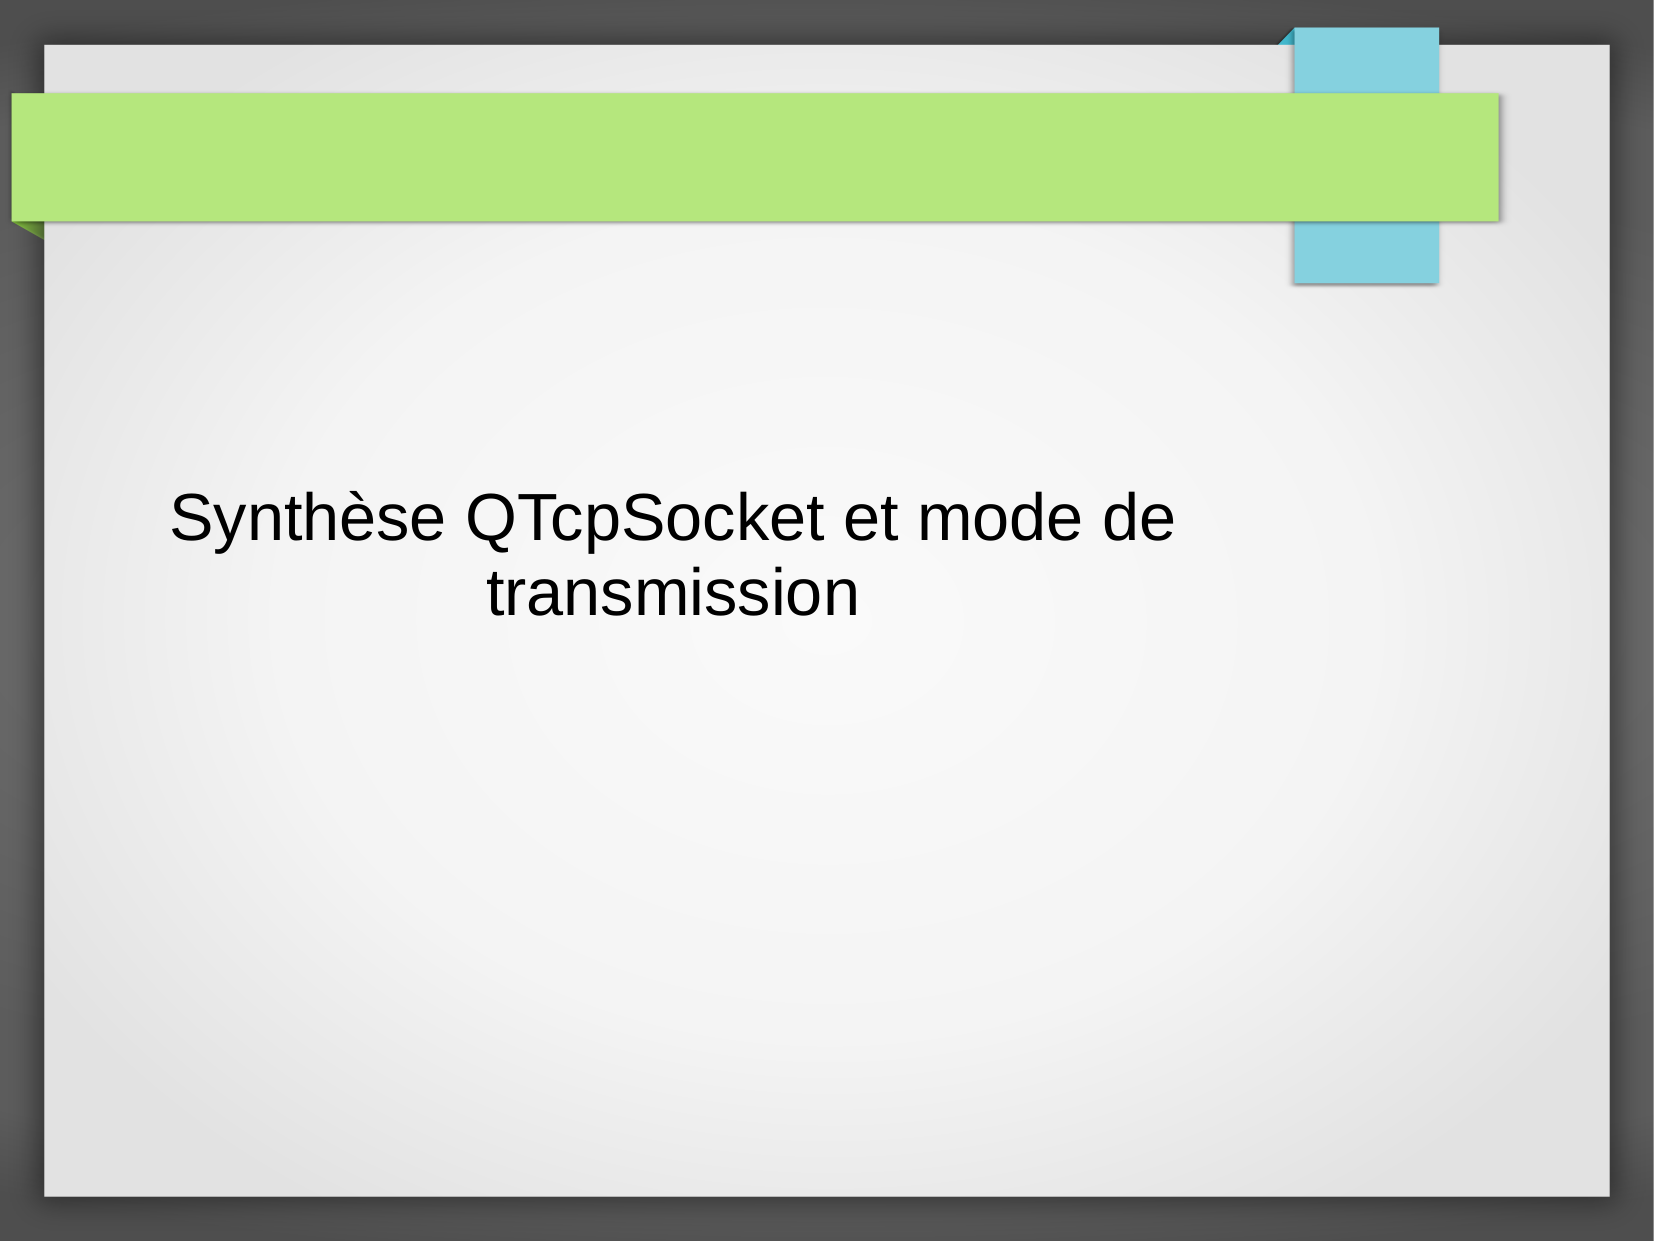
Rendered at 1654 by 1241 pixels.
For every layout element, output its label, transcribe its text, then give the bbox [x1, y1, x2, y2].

picture [0, 0, 1654, 1241]
subtitle Synthèse QTcpSocket et mode de transmission [82, 94, 1264, 1015]
